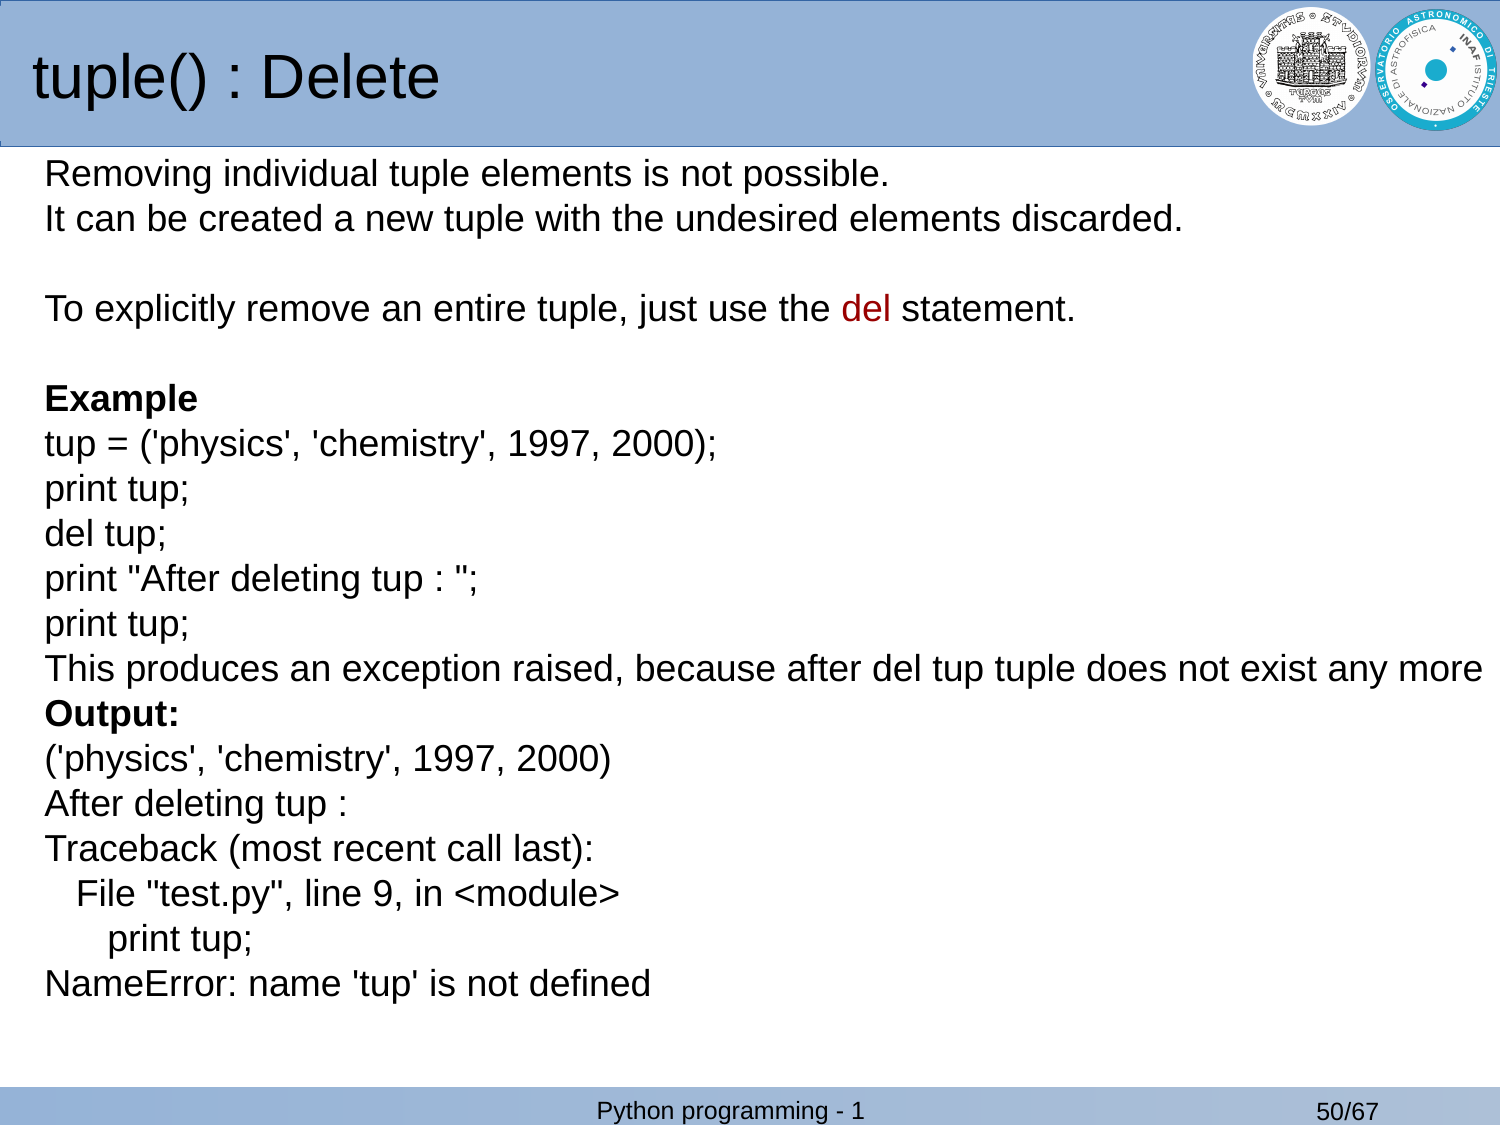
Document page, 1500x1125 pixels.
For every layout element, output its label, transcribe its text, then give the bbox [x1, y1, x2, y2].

text_box tuple() : Delete [0, 5, 1253, 141]
picture [1253, 0, 1500, 140]
list Removing individual tuple elements is not possible. It can be created a new tuple with the undesired elements discarded. To explicitly remove an entire tuple, just use the del statement. Example tup = ('physics', 'chemistry', 1997, 2000); print tup; del tup; print "After deleting tup : "; print tup; This produces an exception raised, because after del tup tuple does not exist any more Output: ('physics', 'chemistry', 1997, 2000) After deleting tup : Traceback (most recent call last): File "test.py", line 9, in <module> print tup; NameError: name 'tup' is not defined [29, 140, 1500, 1053]
